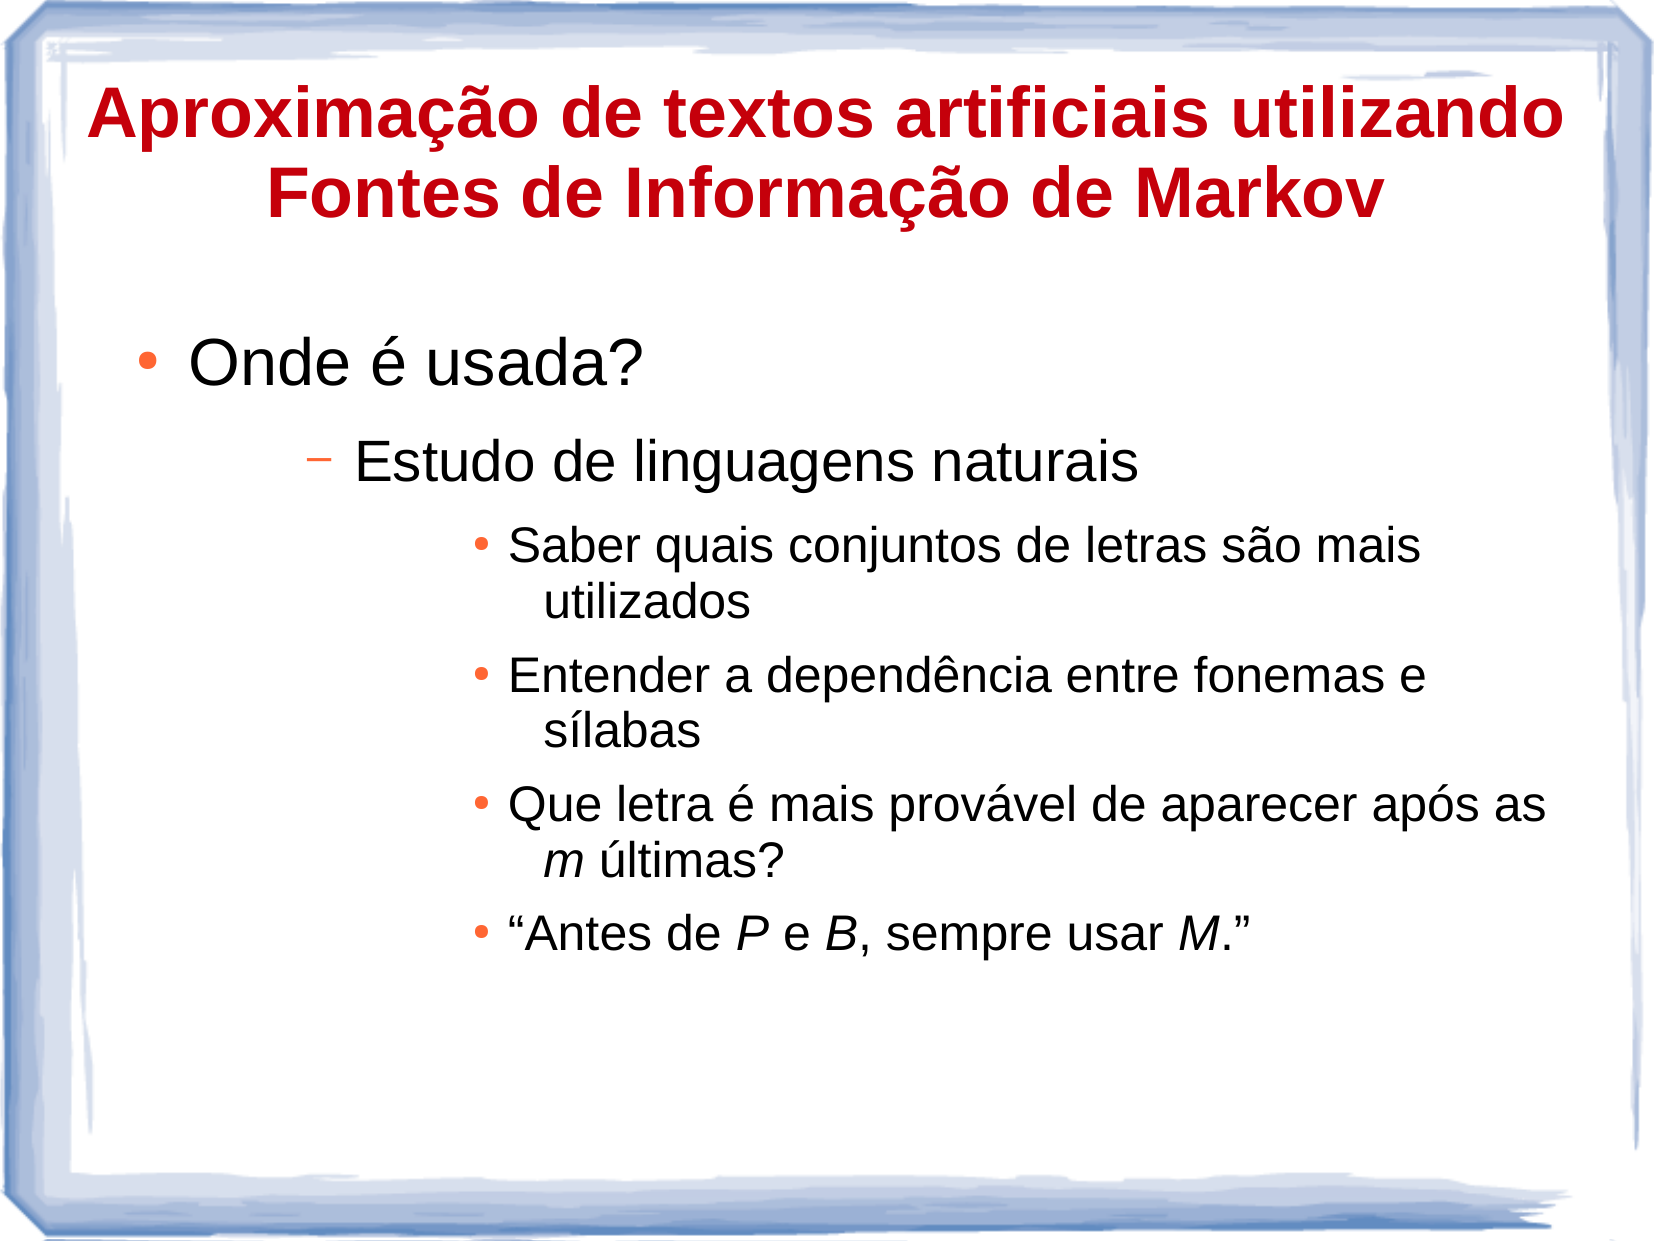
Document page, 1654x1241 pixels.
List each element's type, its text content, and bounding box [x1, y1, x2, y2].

list Onde é usada? Estudo de linguagens naturais Saber quais conjuntos de letras são mais utilizados Entender a dependência entre fonemas e sílabas Que letra é mais provável de aparecer após as m últimas? “Antes de P e B, sempre usar M.” [118, 324, 1571, 1045]
picture [0, 0, 1654, 1241]
title Aproximação de textos artificiais utilizando Fontes de Informação de Markov [82, 49, 1571, 257]
